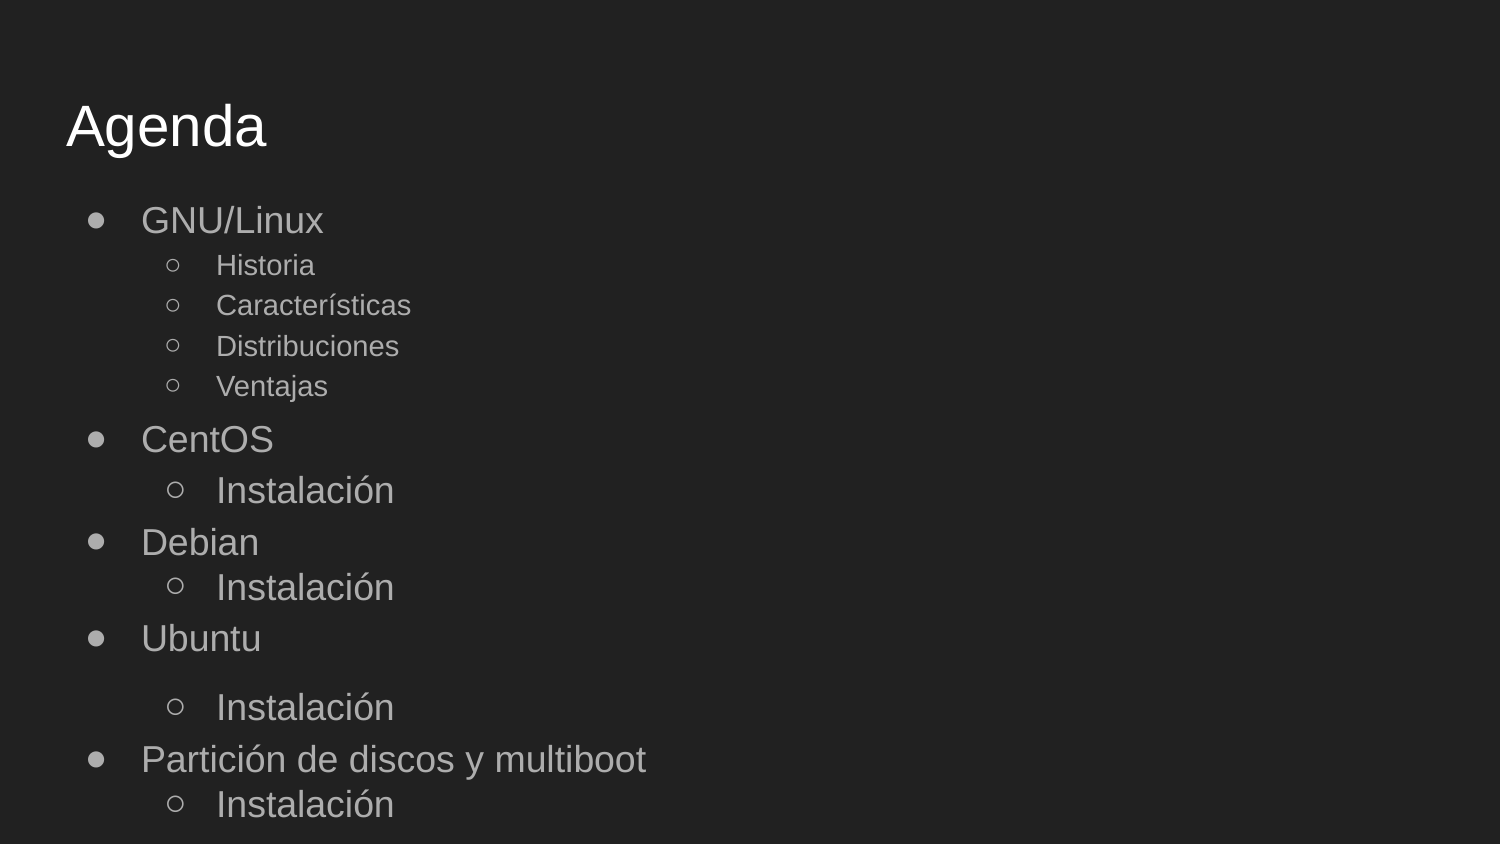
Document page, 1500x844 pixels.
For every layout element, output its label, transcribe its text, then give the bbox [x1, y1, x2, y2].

list GNU/Linux Historia Características Distribuciones Ventajas CentOS Instalación Debian Instalación Ubuntu Instalación Partición de discos y multiboot Instalación [51, 174, 1449, 736]
title Agenda [51, 72, 1449, 167]
